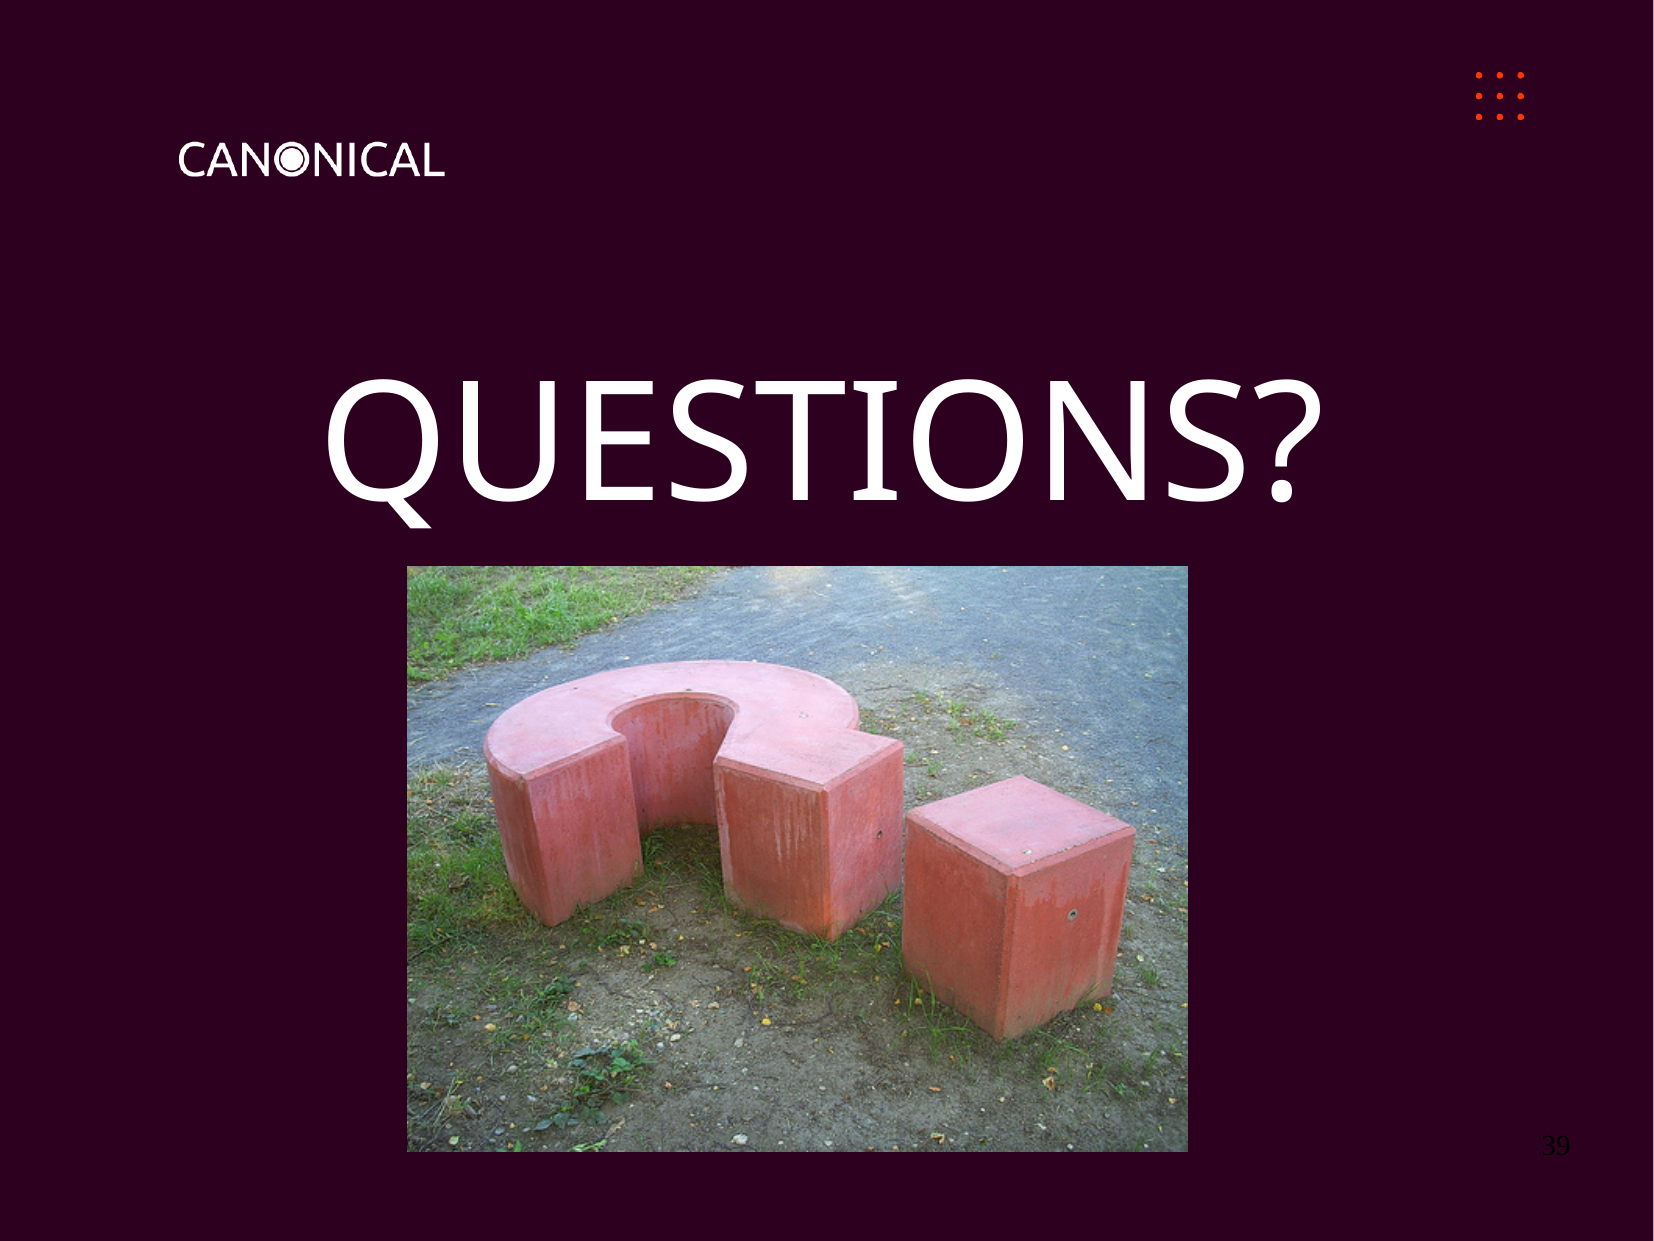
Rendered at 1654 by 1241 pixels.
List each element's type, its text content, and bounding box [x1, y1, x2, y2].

subtitle QUESTIONS? [77, 289, 1566, 582]
picture [0, 0, 1654, 1241]
